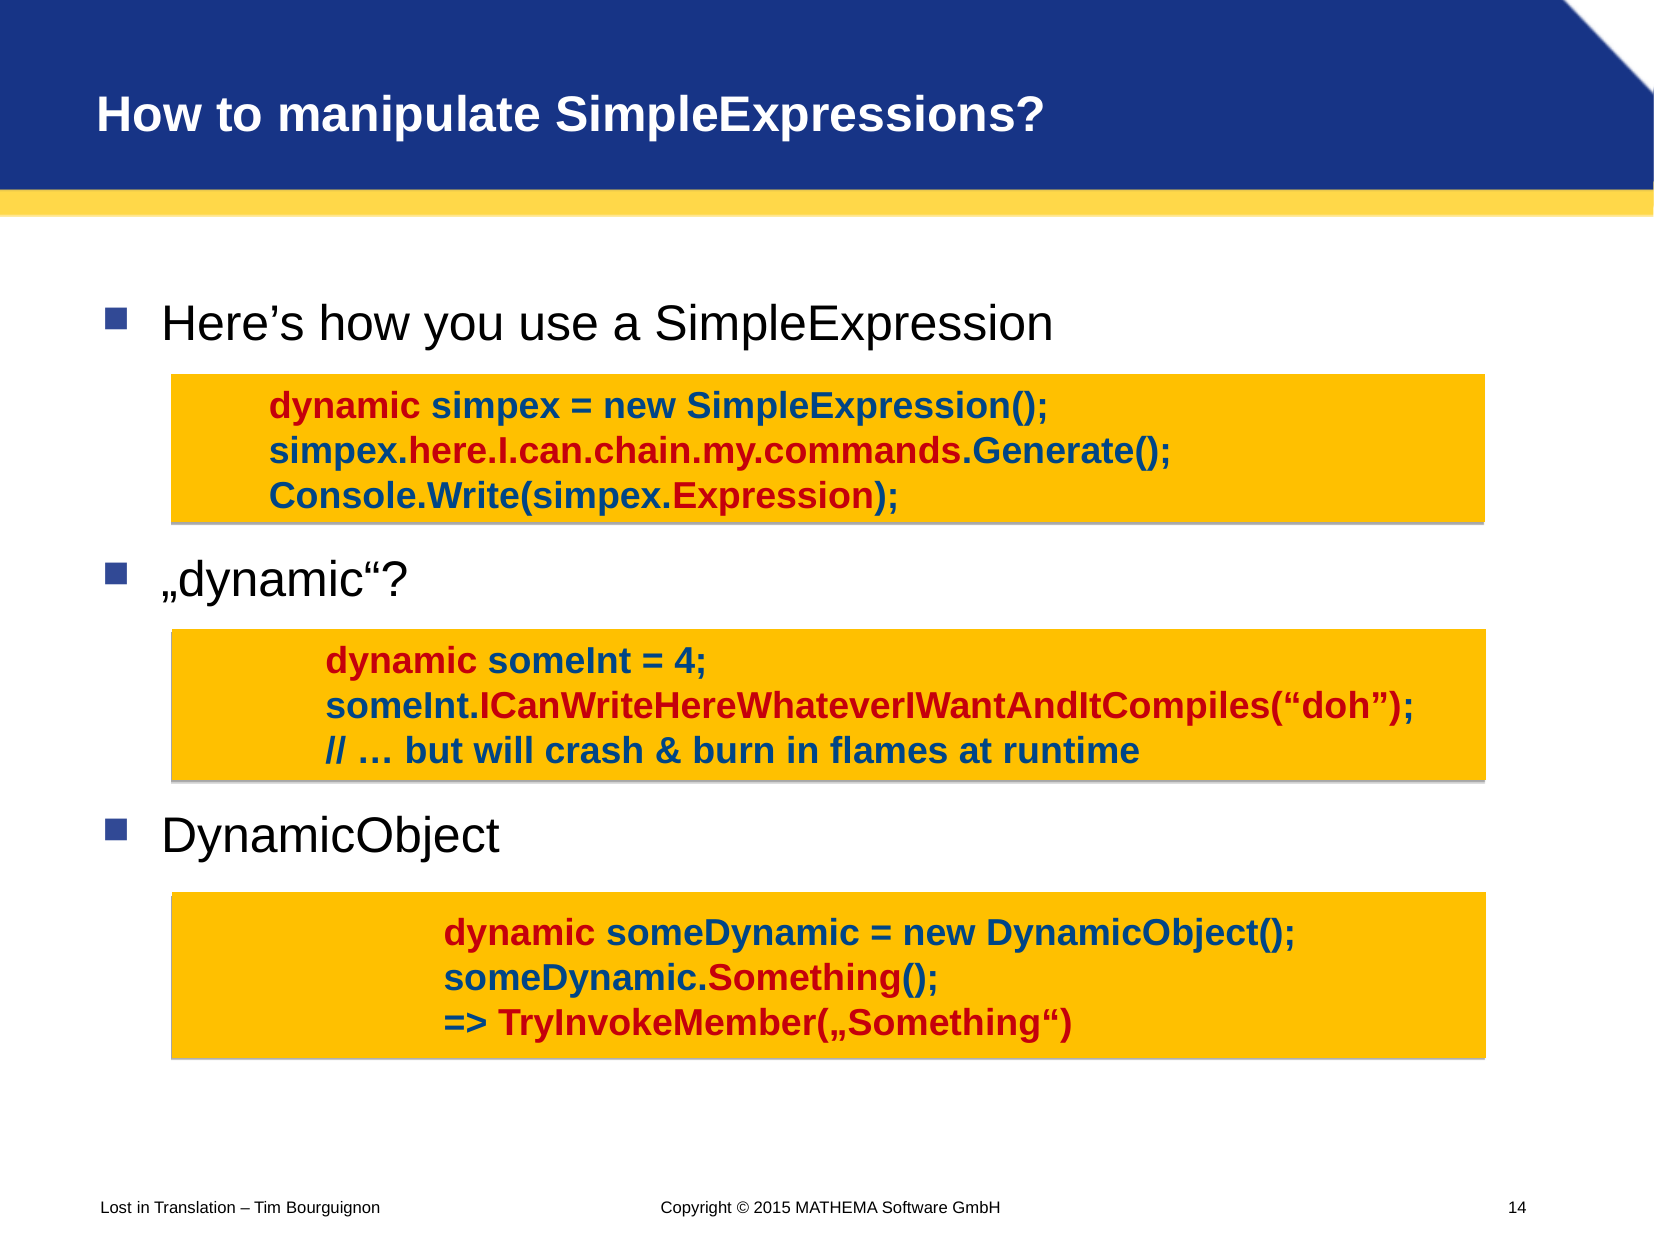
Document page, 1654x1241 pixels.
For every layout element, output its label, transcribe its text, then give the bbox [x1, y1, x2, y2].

list Here’s how you use a SimpleExpression „dynamic“? DynamicObject [101, 295, 1528, 1139]
text_box dynamic someInt = 4; someInt.ICanWriteHereWhateverIWantAndItCompiles(“doh”); // … but will crash & burn in flames at runtime [172, 629, 1486, 780]
text_box dynamic simpex = new SimpleExpression(); simpex.here.I.can.chain.my.commands.Generate(); Console.Write(simpex.Expression); [171, 374, 1485, 522]
text_box dynamic someDynamic = new DynamicObject(); someDynamic.Something(); => TryInvokeMember(„Something“) [172, 892, 1486, 1058]
picture [0, 0, 1654, 1241]
title How to manipulate SimpleExpressions? [96, 68, 1168, 160]
